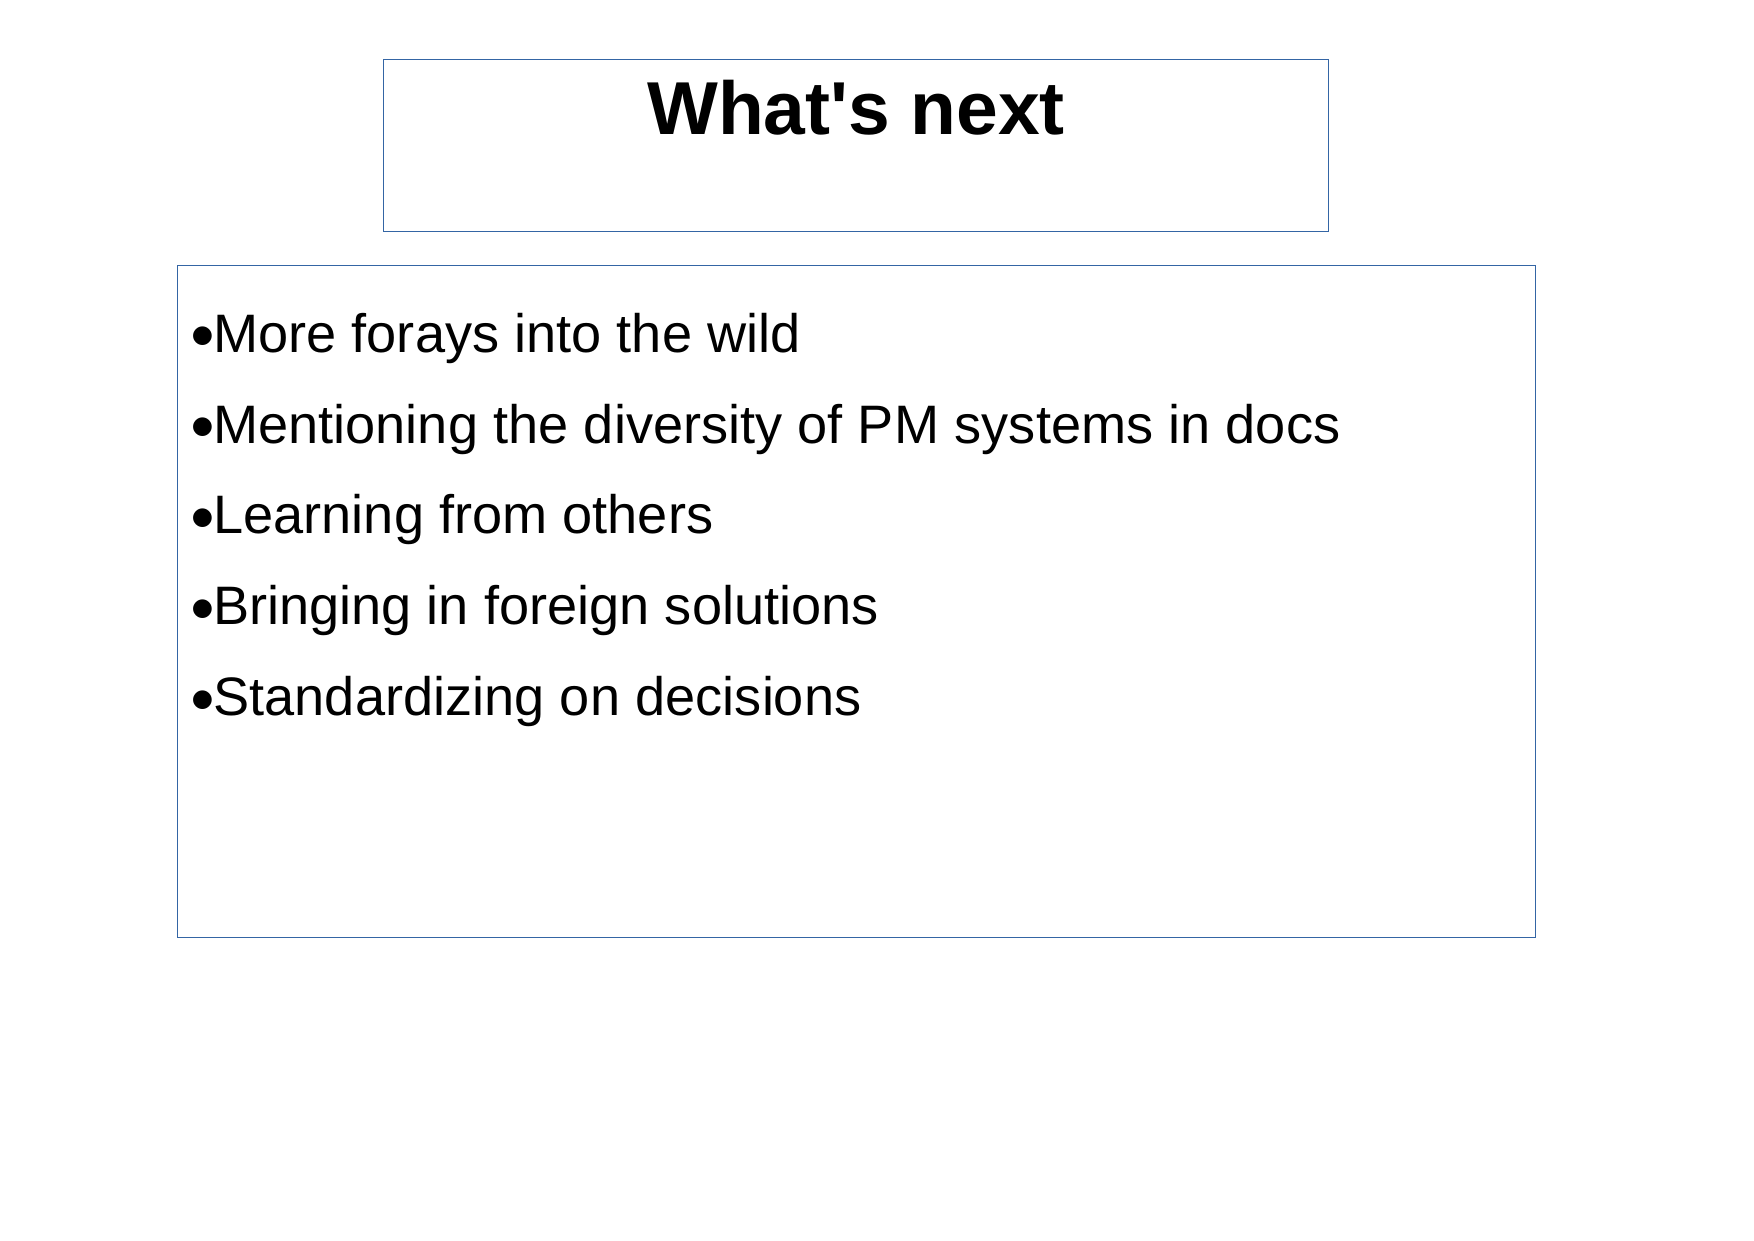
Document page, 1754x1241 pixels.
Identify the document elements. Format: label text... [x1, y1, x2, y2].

text_box What's next [383, 59, 1329, 232]
text_box More forays into the wild Mentioning the diversity of PM systems in docs Learning from others Bringing in foreign solutions Standardizing on decisions [177, 265, 1536, 938]
